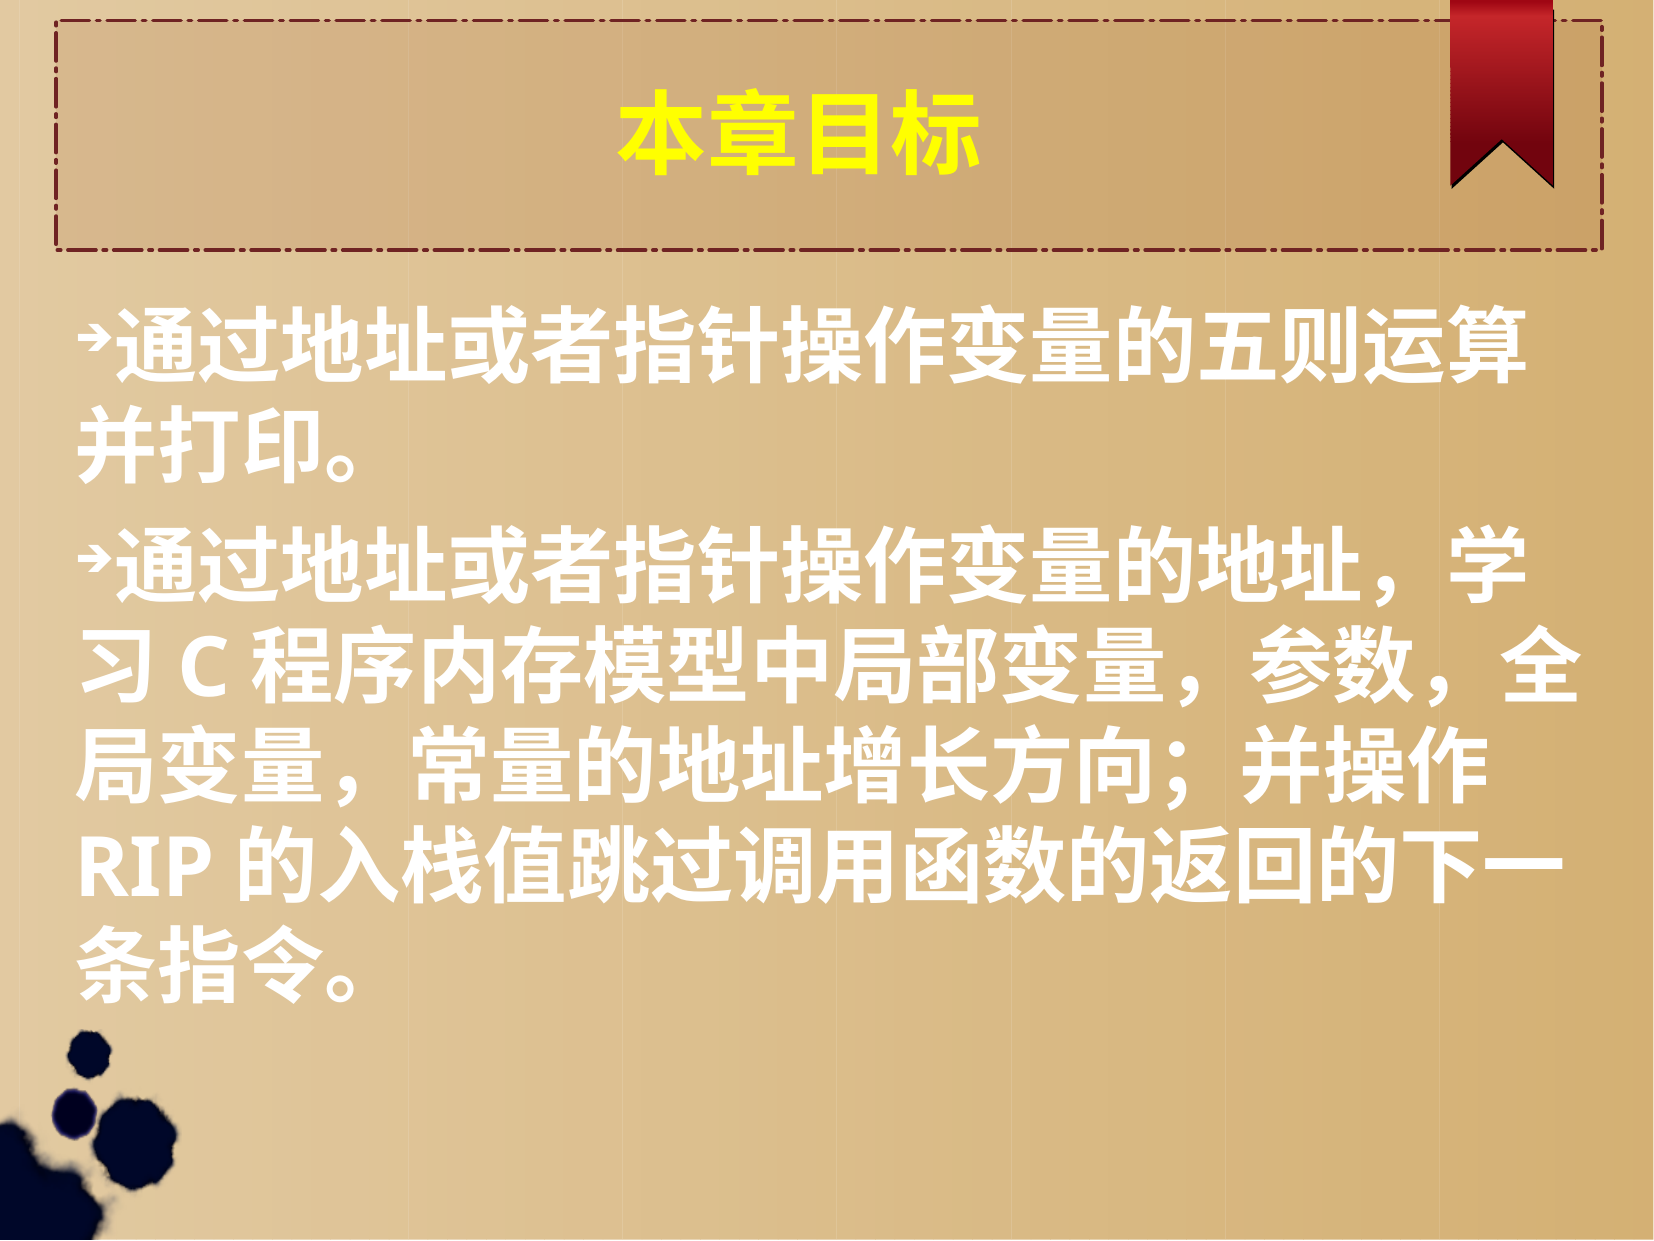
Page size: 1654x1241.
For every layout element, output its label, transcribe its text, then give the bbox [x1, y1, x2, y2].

title 本章目标 [0, 27, 1599, 235]
subtitle 通过地址或者指针操作变量的五则运算并打印。 通过地址或者指针操作变量的地址，学习C程序内存模型中局部变量，参数，全局变量，常量的地址增长方向；并操作RIP的入栈值跳过调用函数的返回的下一条指令。 [60, 285, 1621, 1171]
